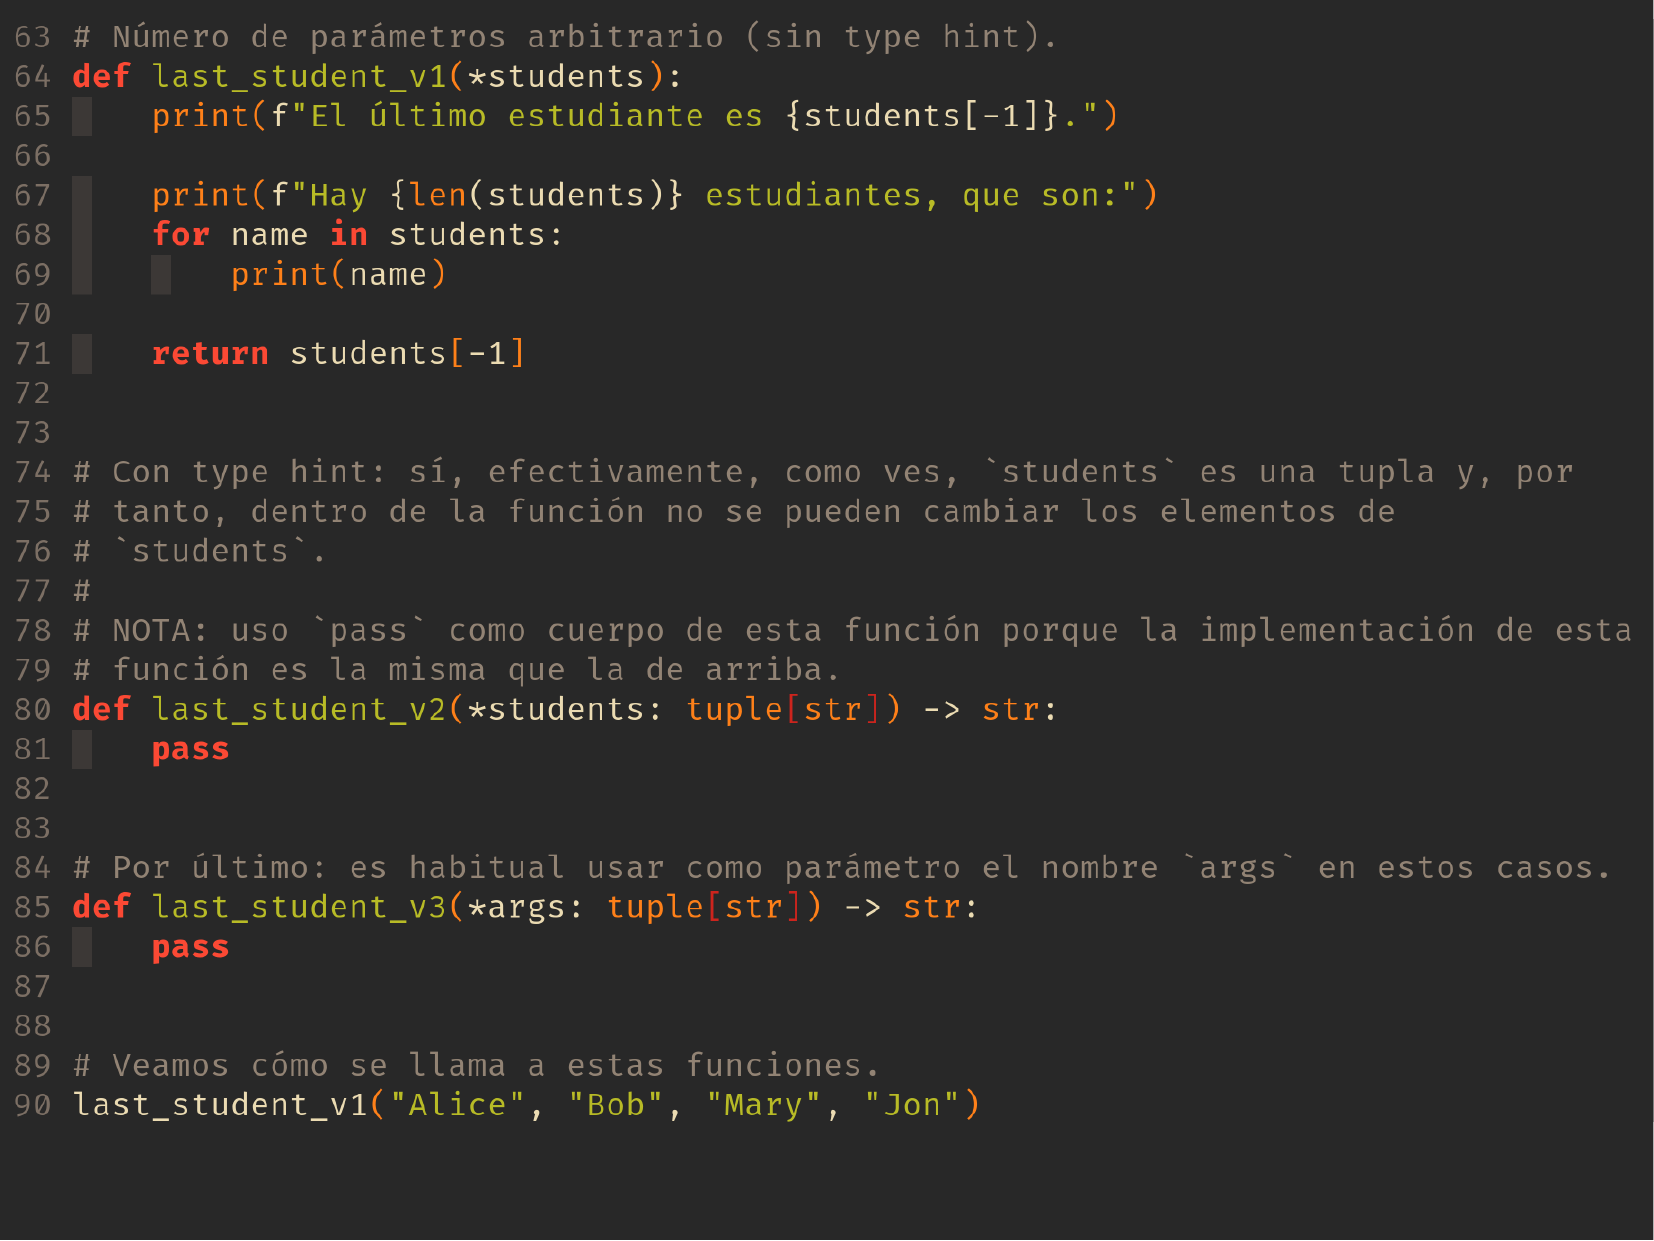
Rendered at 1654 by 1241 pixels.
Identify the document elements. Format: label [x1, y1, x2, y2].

picture [0, 19, 1654, 1122]
